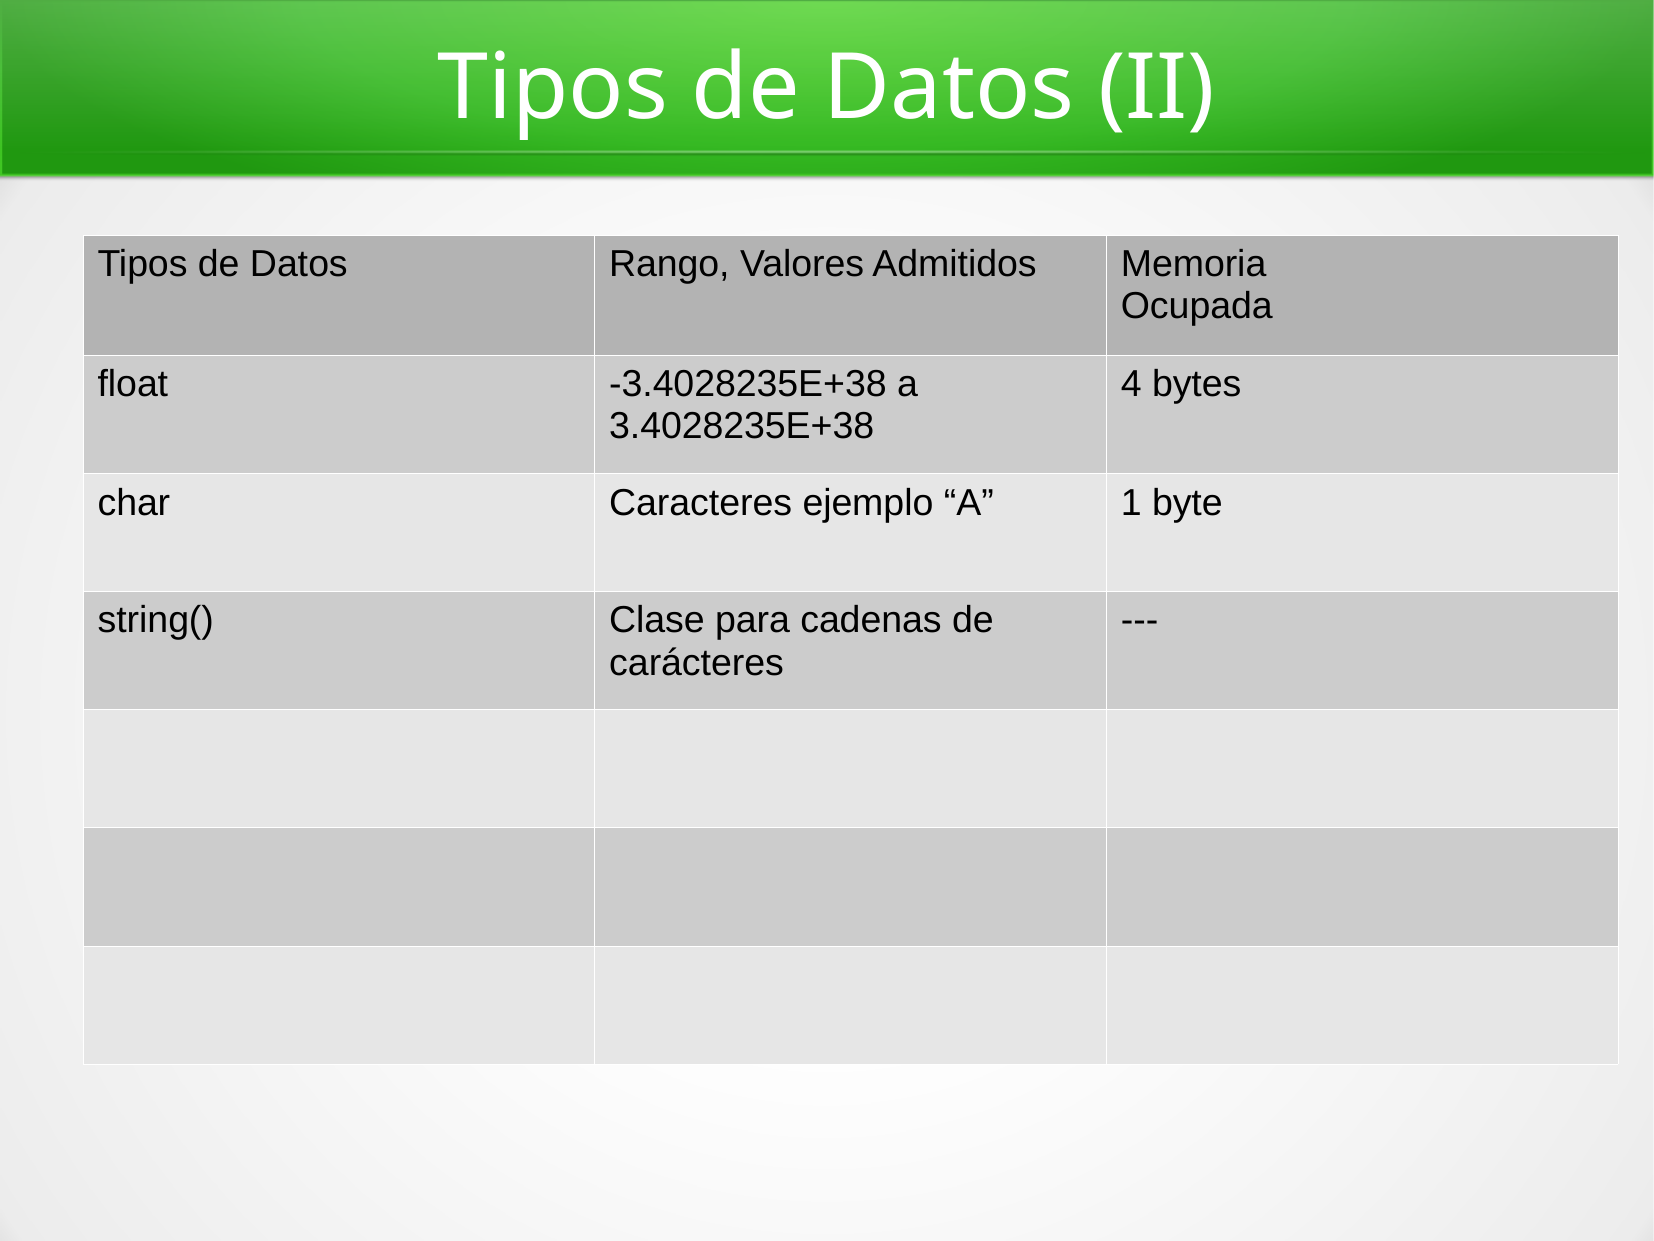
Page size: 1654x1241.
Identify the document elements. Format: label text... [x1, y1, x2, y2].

title Tipos de Datos (II) [82, 11, 1571, 154]
table_cell string() [84, 592, 594, 709]
table_cell Clase para cadenas de carácteres [595, 592, 1106, 709]
table_cell [1107, 947, 1618, 1064]
table_header Tipos de Datos [84, 236, 594, 355]
table_cell Caracteres ejemplo “A” [595, 474, 1106, 591]
table_header Memoria Ocupada [1107, 236, 1618, 355]
table_cell --- [1107, 592, 1618, 709]
table_cell -3.4028235E+38 a 3.4028235E+38 [595, 356, 1106, 473]
table_cell [84, 947, 594, 1064]
table_header Rango, Valores Admitidos [595, 236, 1106, 355]
table_cell [84, 828, 594, 946]
table_cell [595, 828, 1106, 946]
picture [0, 0, 1654, 1241]
table_cell [84, 710, 594, 827]
table_cell [595, 710, 1106, 827]
table_cell [1107, 710, 1618, 827]
table_cell 4 bytes [1107, 356, 1618, 473]
table_cell float [84, 356, 594, 473]
table_cell [595, 947, 1106, 1064]
table_cell 1 byte [1107, 474, 1618, 591]
table_cell [1107, 828, 1618, 946]
table_cell char [84, 474, 594, 591]
